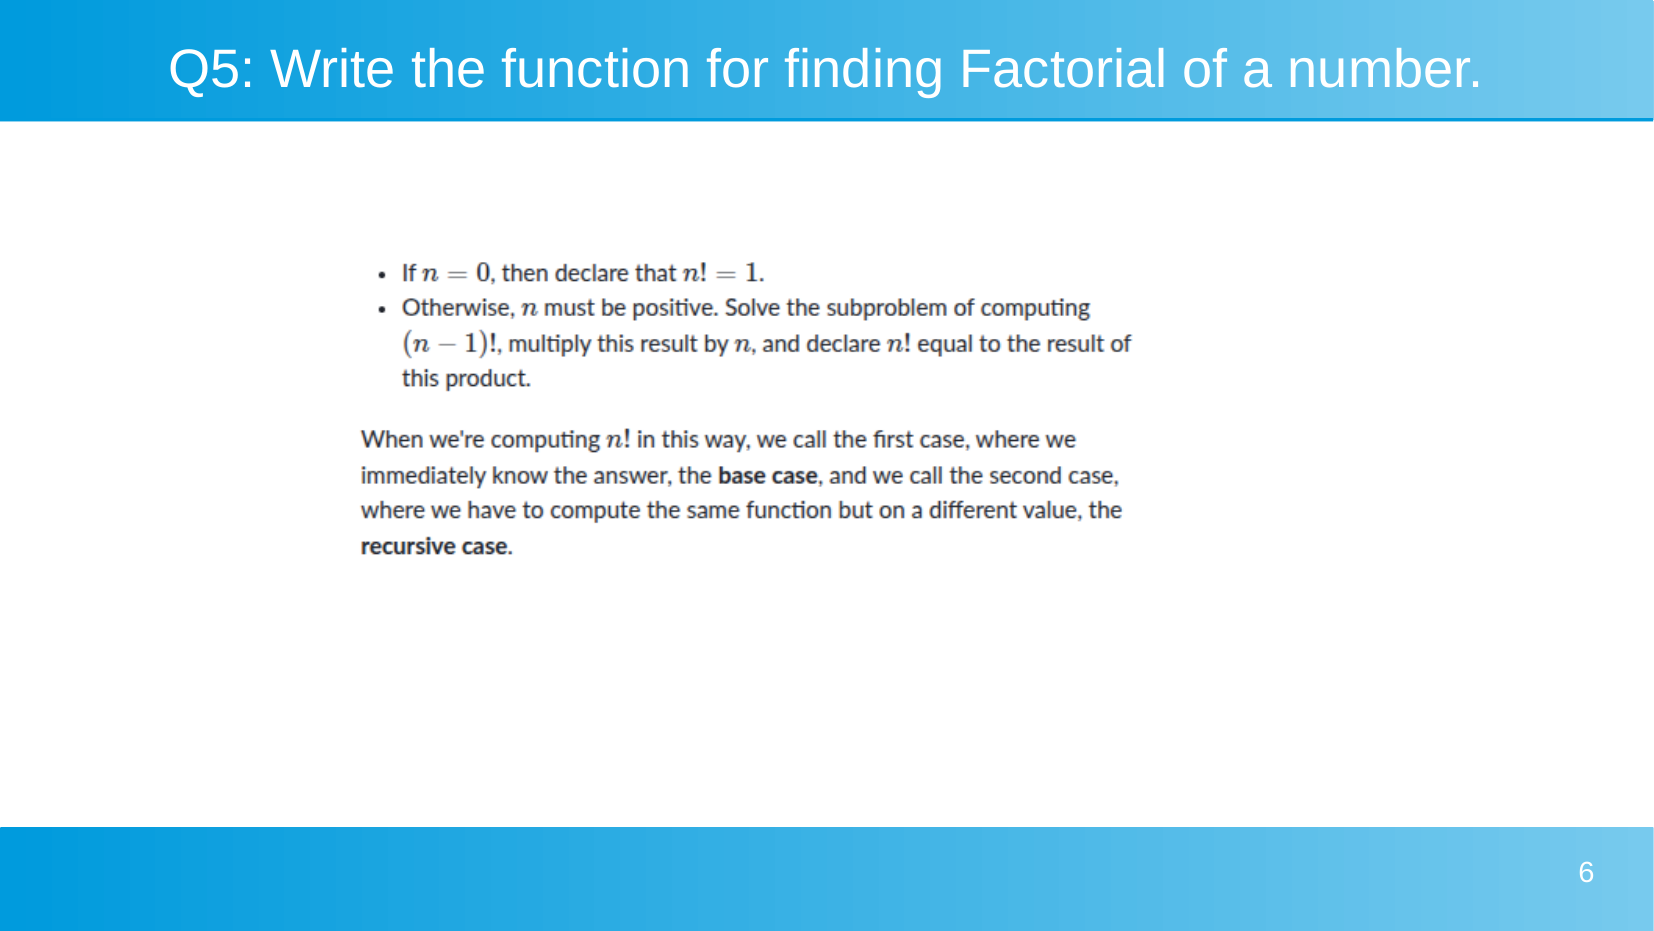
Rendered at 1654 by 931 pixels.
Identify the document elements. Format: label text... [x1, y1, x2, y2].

title Q5: Write the function for finding Factorial of a number. [59, 29, 1595, 108]
picture [340, 225, 1172, 600]
